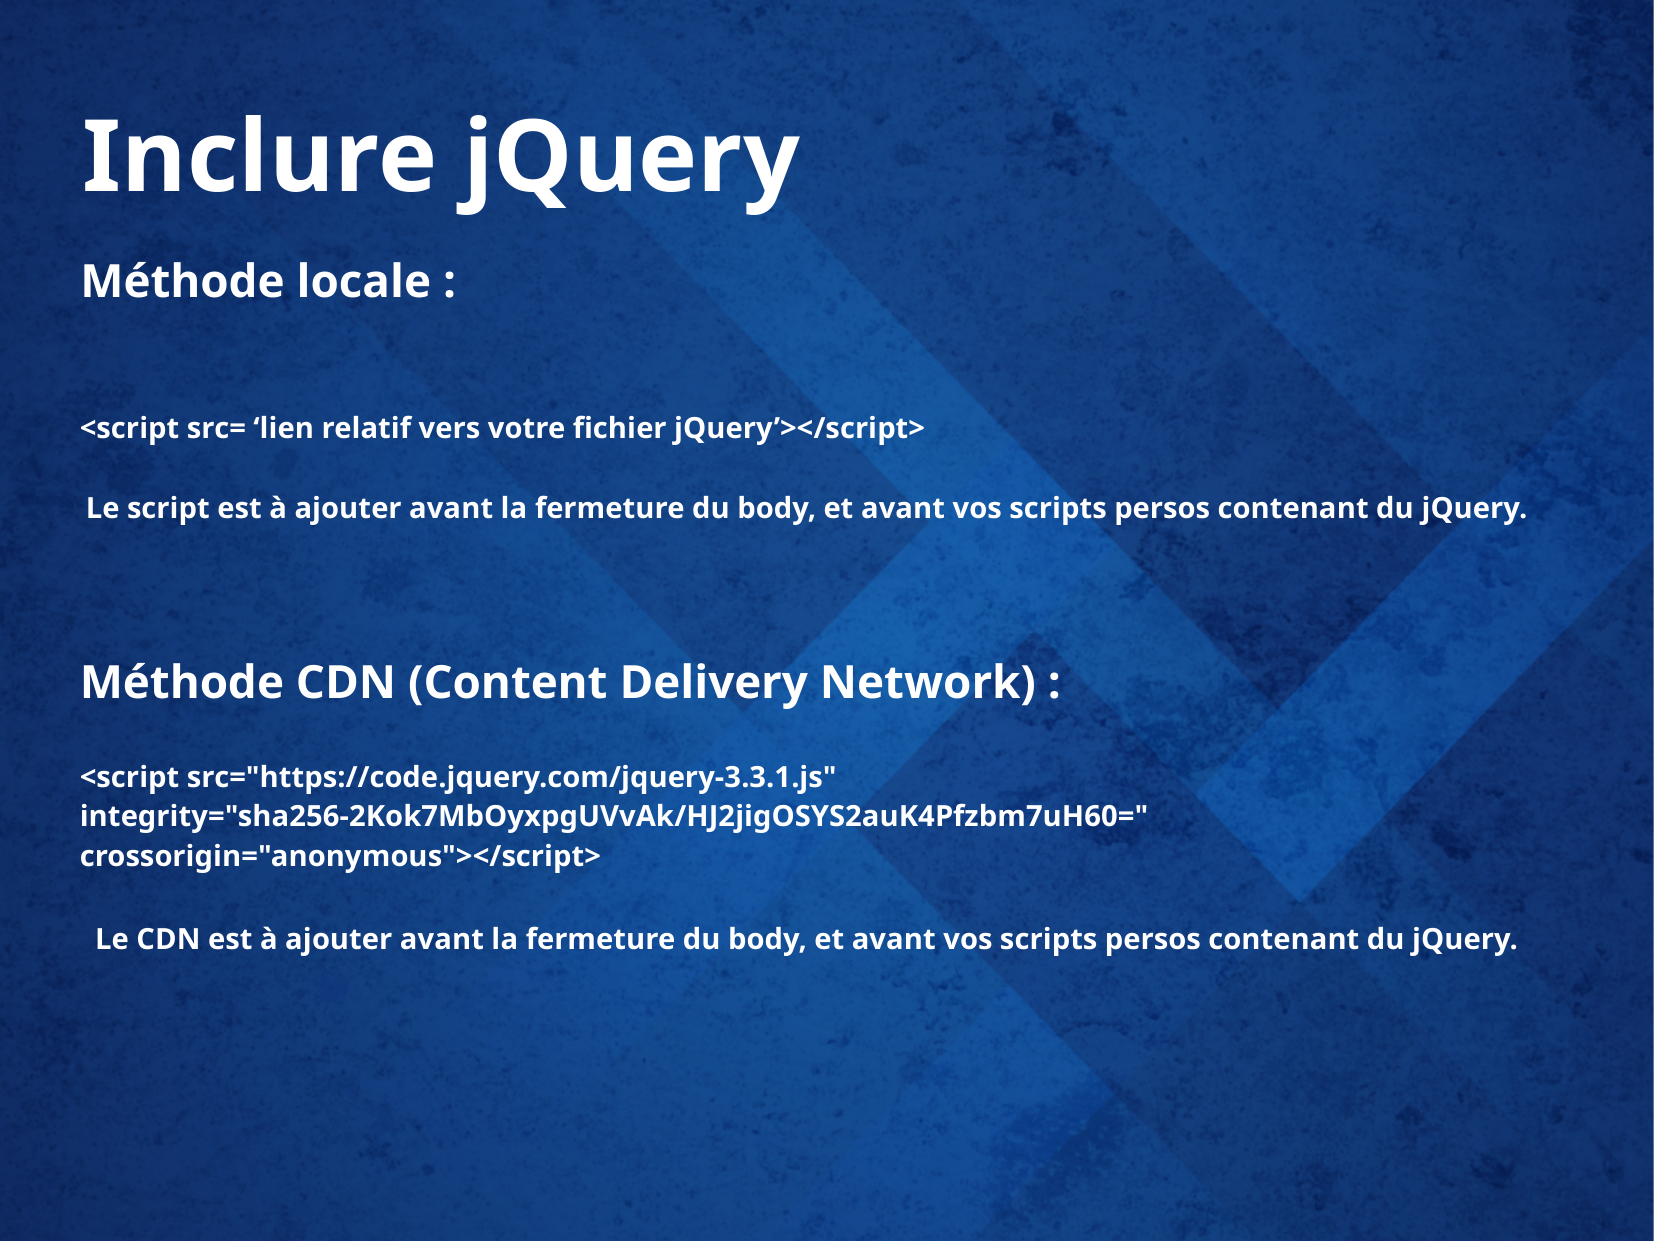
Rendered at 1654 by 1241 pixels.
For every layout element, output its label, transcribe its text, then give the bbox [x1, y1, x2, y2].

text_box <script src= ‘lien relatif vers votre fichier jQuery’></script> Le script est à ajouter avant la fermeture du body, et avant vos scripts persos contenant du jQuery. [79, 407, 1535, 573]
text_box Méthode CDN (Content Delivery Network) : [79, 649, 1535, 715]
text_box Méthode locale : [80, 248, 1536, 313]
picture [0, 0, 1654, 1241]
title Inclure jQuery [82, 49, 1571, 257]
text_box <script src="https://code.jquery.com/jquery-3.3.1.js" integrity="sha256-2Kok7MbOyxpgUVvAk/HJ2jigOSYS2auK4Pfzbm7uH60=" crossorigin="anonymous"></script> Le CDN est à ajouter avant la fermeture du body, et avant vos scripts persos contenant du jQuery. [79, 755, 1535, 1007]
